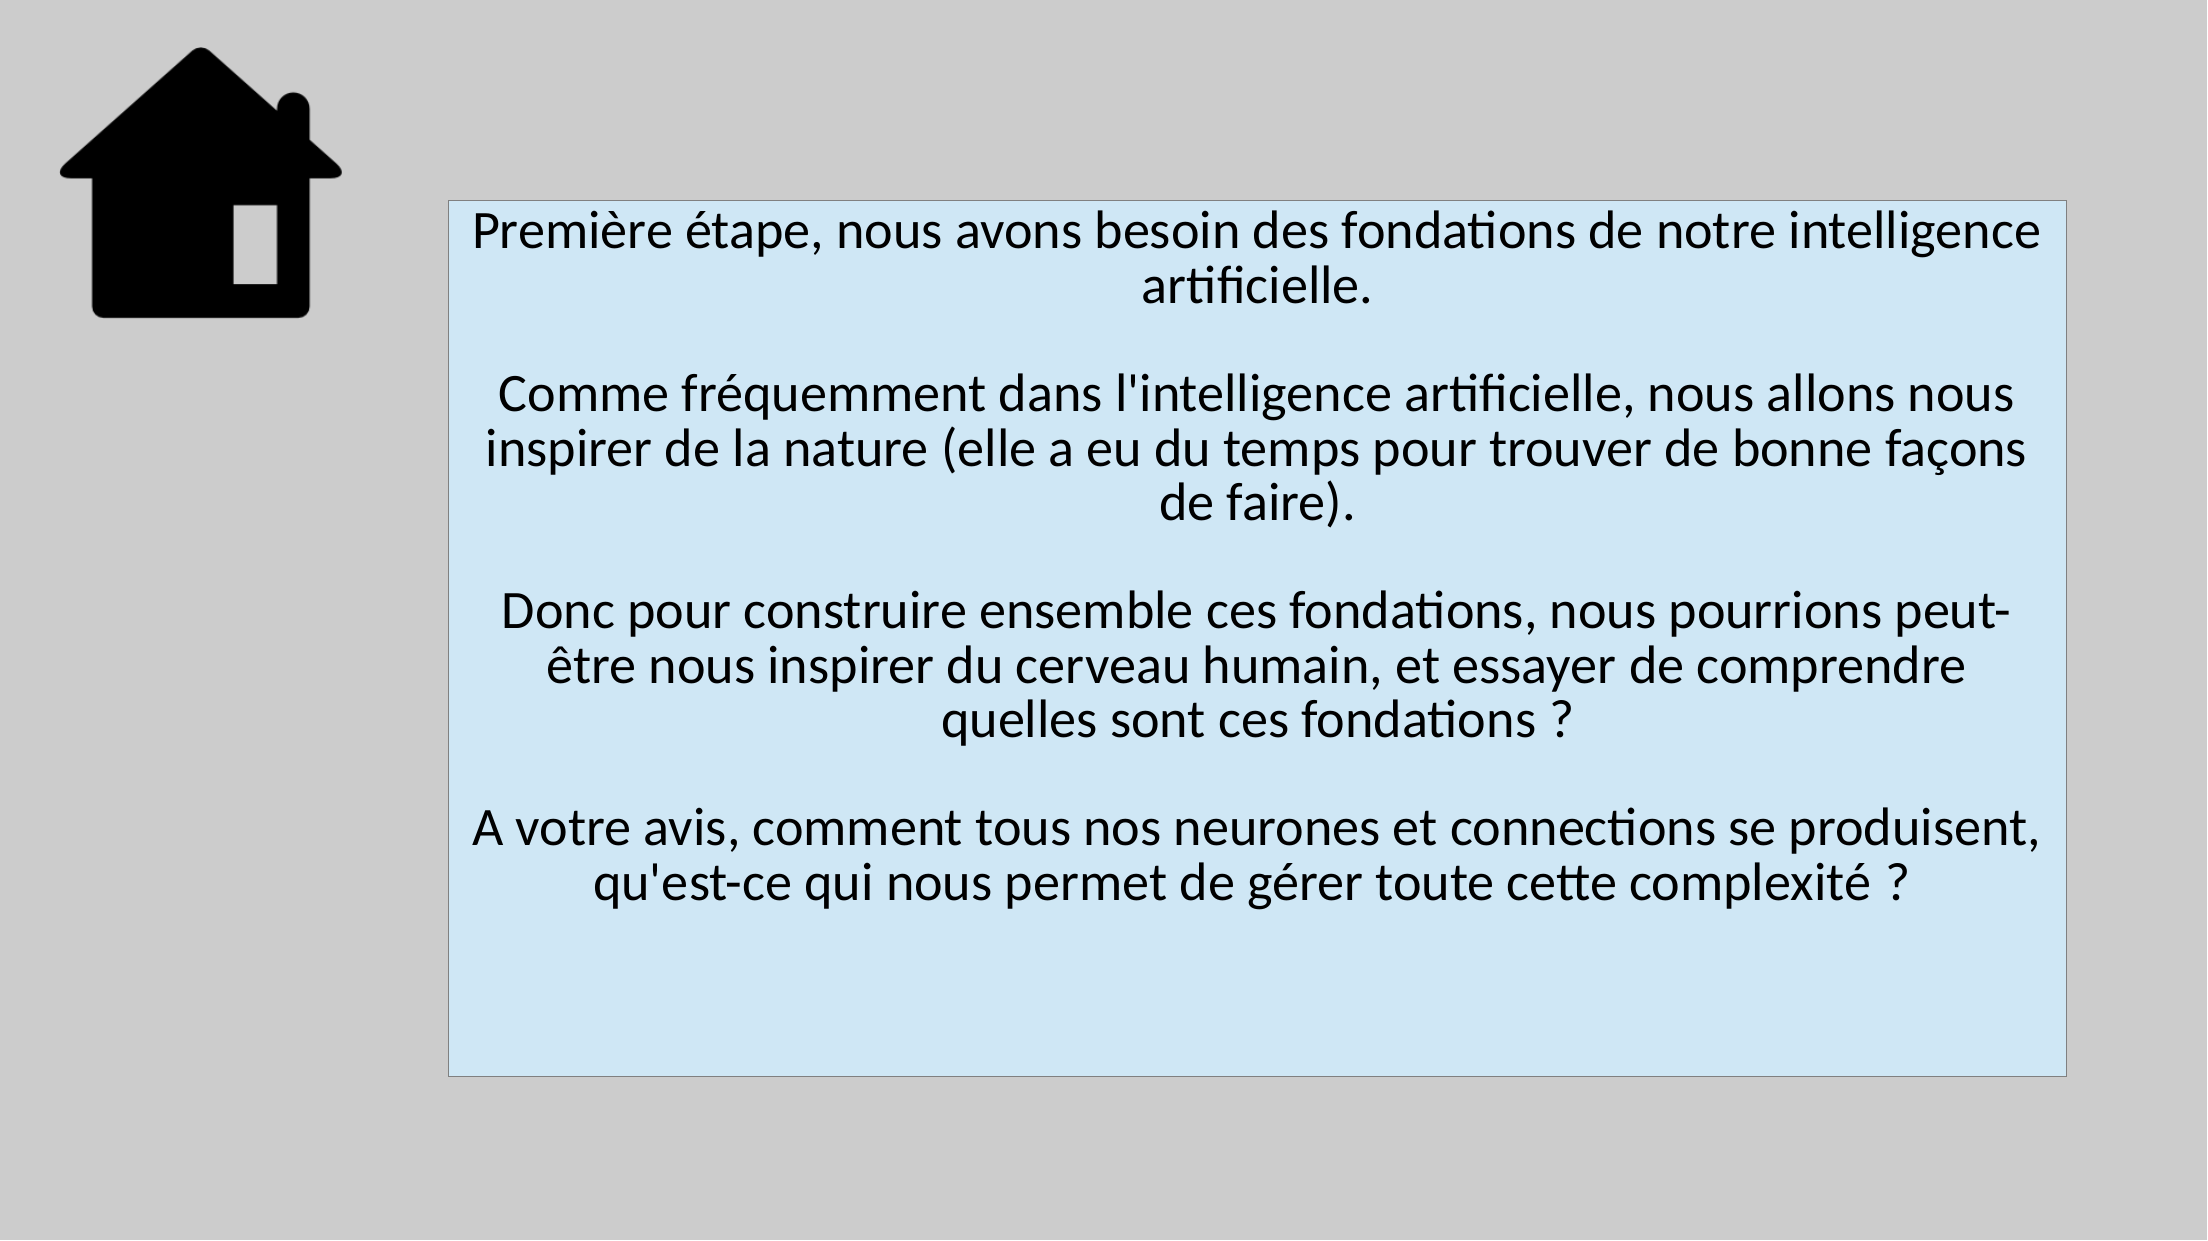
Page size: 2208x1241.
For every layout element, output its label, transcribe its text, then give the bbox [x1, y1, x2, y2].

picture [59, 47, 343, 319]
text_box Première étape, nous avons besoin des fondations de notre intelligence artificielle. Comme fréquemment dans l'intelligence artificielle, nous allons nous inspirer de la nature (elle a eu du temps pour trouver de bonne façons de faire). Donc pour construire ensemble ces fondations, nous pourrions peut-être nous inspirer du cerveau humain, et essayer de comprendre quelles sont ces fondations ? A votre avis, comment tous nos neurones et connections se produisent, qu'est-ce qui nous permet de gérer toute cette complexité ? [448, 200, 2067, 1077]
